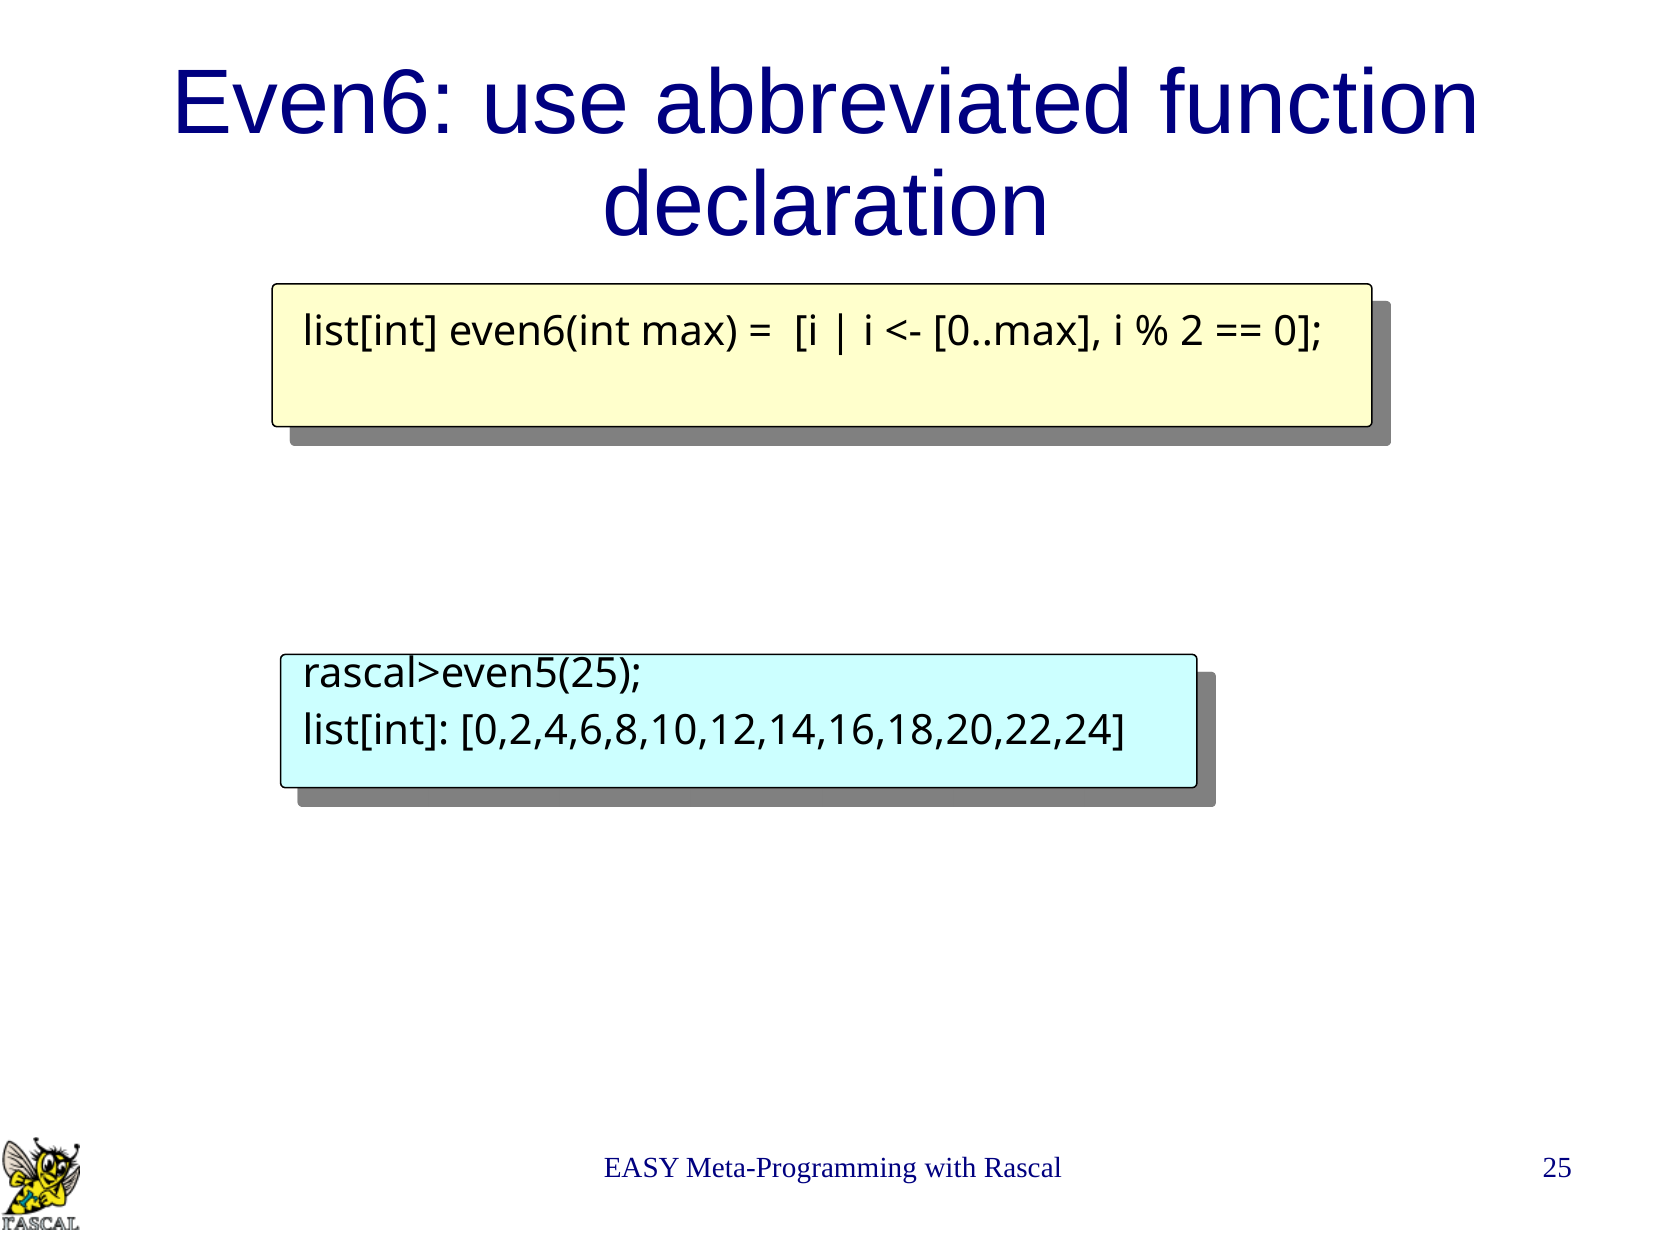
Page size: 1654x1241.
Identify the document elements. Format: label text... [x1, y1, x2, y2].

title Even6: use abbreviated function declaration [82, 49, 1571, 257]
text_box [272, 283, 1372, 427]
picture [1, 1137, 80, 1230]
text_box list[int] even6(int max) = [i | i <- [0..max], i % 2 == 0]; rascal>even5(25); list[int]: [0,2,4,6,8,10,12,14,16,18,20,22,24] [287, 293, 1581, 774]
text_box [280, 654, 1197, 788]
